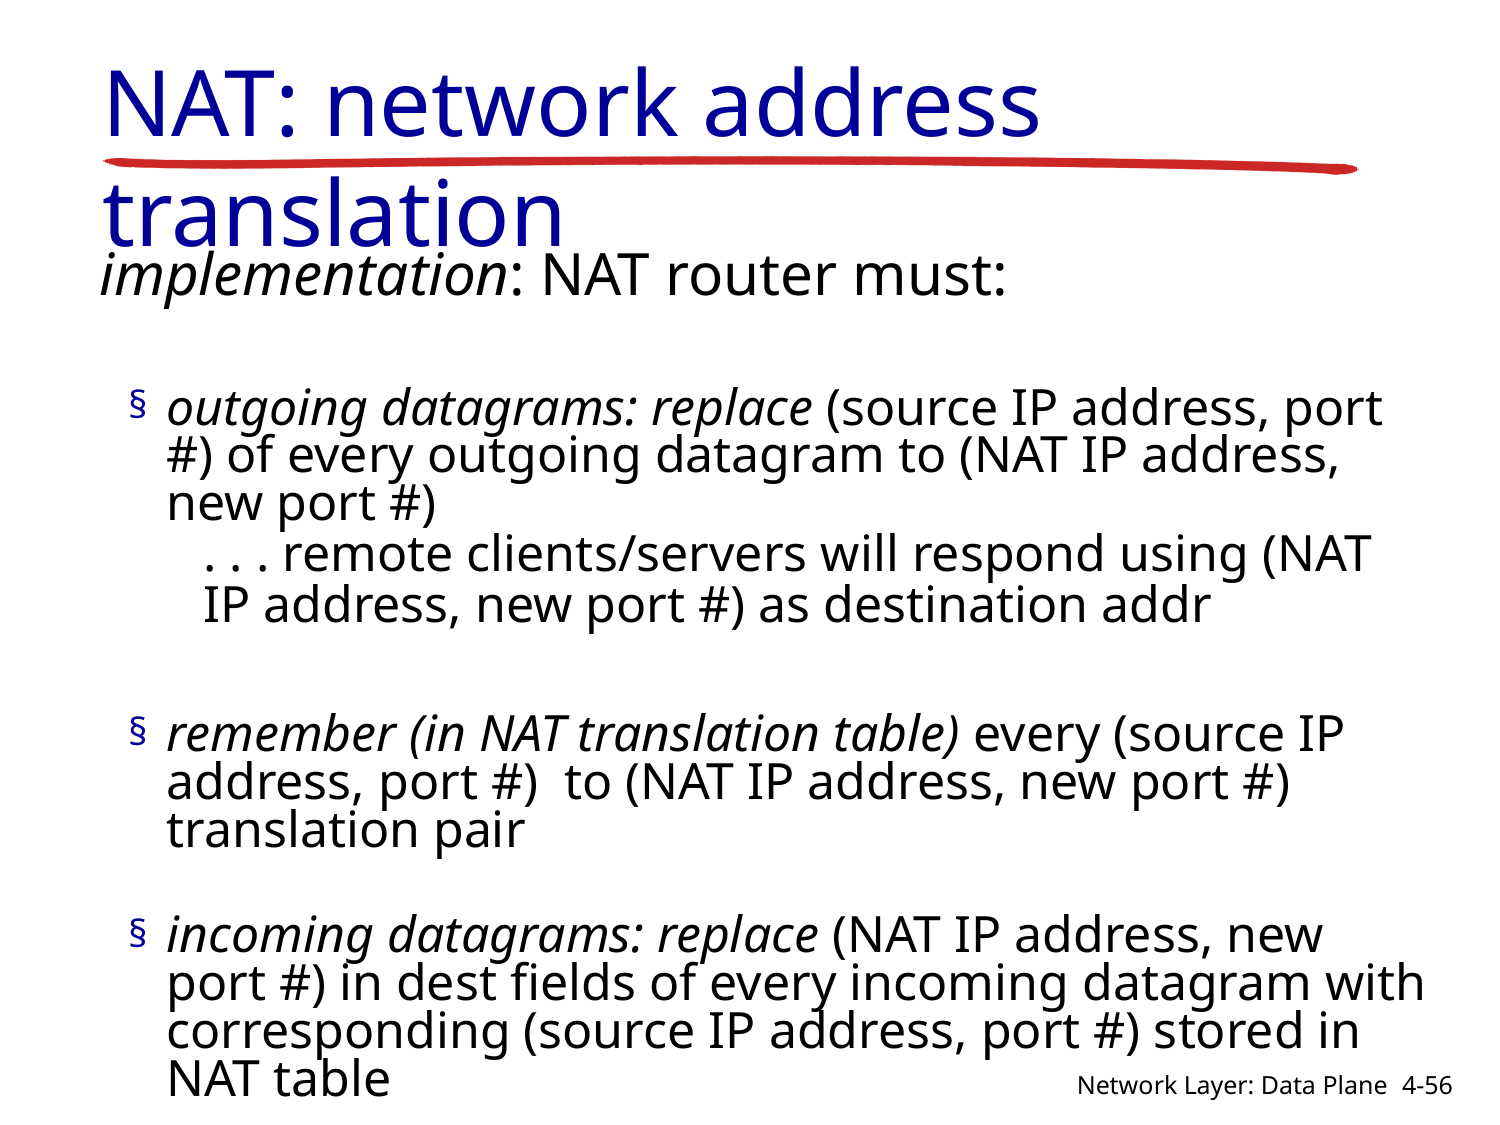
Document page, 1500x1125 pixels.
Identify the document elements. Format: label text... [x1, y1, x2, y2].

picture [98, 151, 1373, 180]
title NAT: network address translation [87, 37, 1415, 187]
list implementation: NAT router must: outgoing datagrams: replace (source IP address, port #) of every outgoing datagram to (NAT IP address, new port #) . . . remote clients/servers will respond using (NAT IP address, new port #) as destination addr remember (in NAT translation table) every (source IP address, port #) to (NAT IP address, new port #) translation pair incoming datagrams: replace (NAT IP address, new port #) in dest fields of every incoming datagram with corresponding (source IP address, port #) stored in NAT table [38, 243, 1446, 1006]
footer Network Layer: Data Plane [1045, 1062, 1404, 1102]
slide_number 4-13 [1387, 1062, 1480, 1107]
